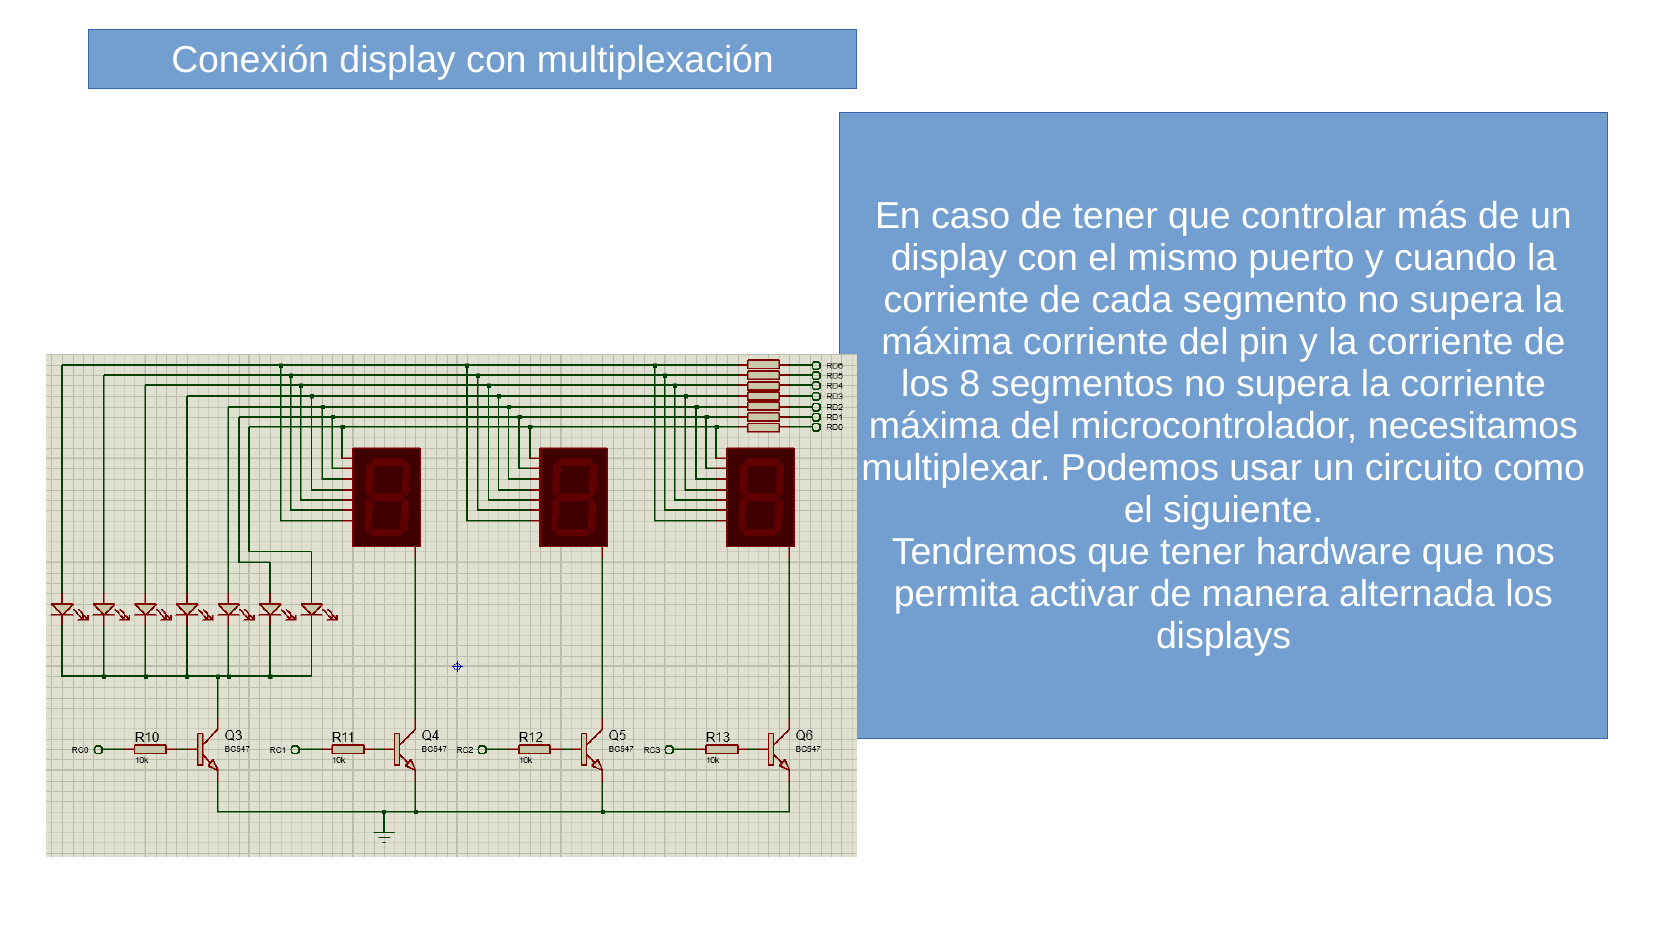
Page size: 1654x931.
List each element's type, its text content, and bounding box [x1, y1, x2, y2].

text_box En caso de tener que controlar más de un display con el mismo puerto y cuando la corriente de cada segmento no supera la máxima corriente del pin y la corriente de los 8 segmentos no supera la corriente máxima del microcontrolador, necesitamos multiplexar. Podemos usar un circuito como el siguiente. Tendremos que tener hardware que nos permita activar de manera alternada los displays [839, 112, 1608, 739]
picture [46, 354, 857, 857]
text_box Conexión display con multiplexación [88, 29, 857, 89]
